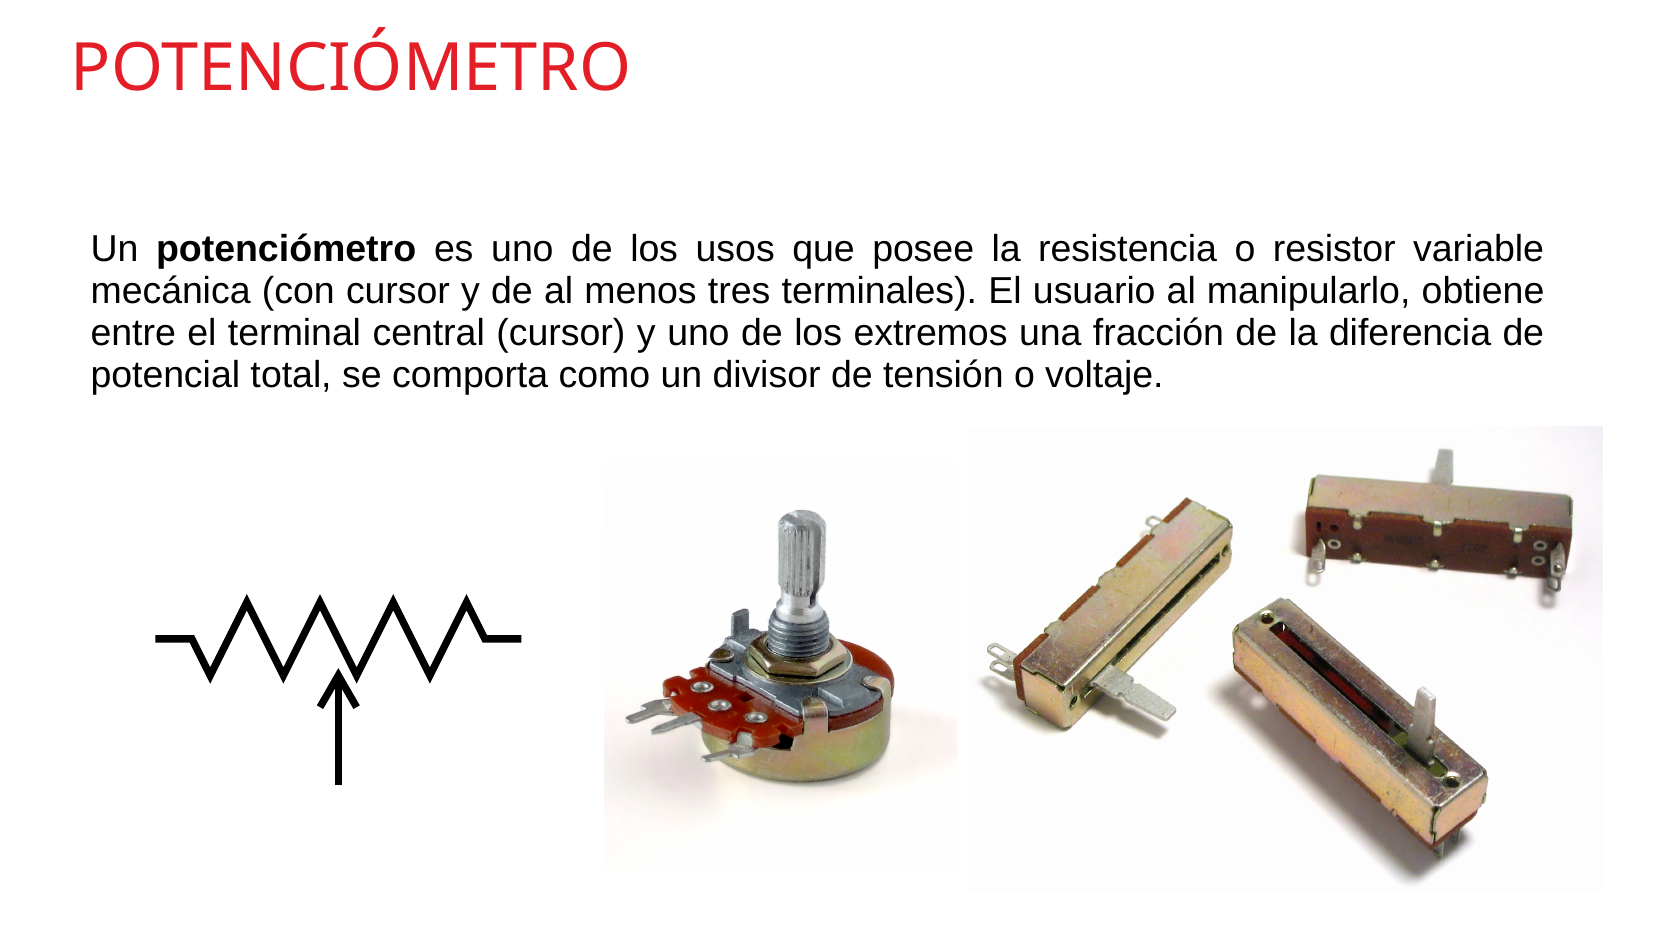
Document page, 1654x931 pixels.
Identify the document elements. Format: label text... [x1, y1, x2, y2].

title POTENCIÓMETRO [70, 11, 1347, 118]
text_box Un potenciómetro es uno de los usos que posee la resistencia o resistor variable mecánica (con cursor y de al menos tres terminales). El usuario al manipularlo, obtiene entre el terminal central (cursor) y uno de los extremos una fracción de la diferencia de potencial total, se comporta como un divisor de tensión o voltaje. [75, 220, 1578, 415]
picture [604, 460, 957, 873]
picture [967, 426, 1603, 892]
picture [155, 492, 522, 786]
